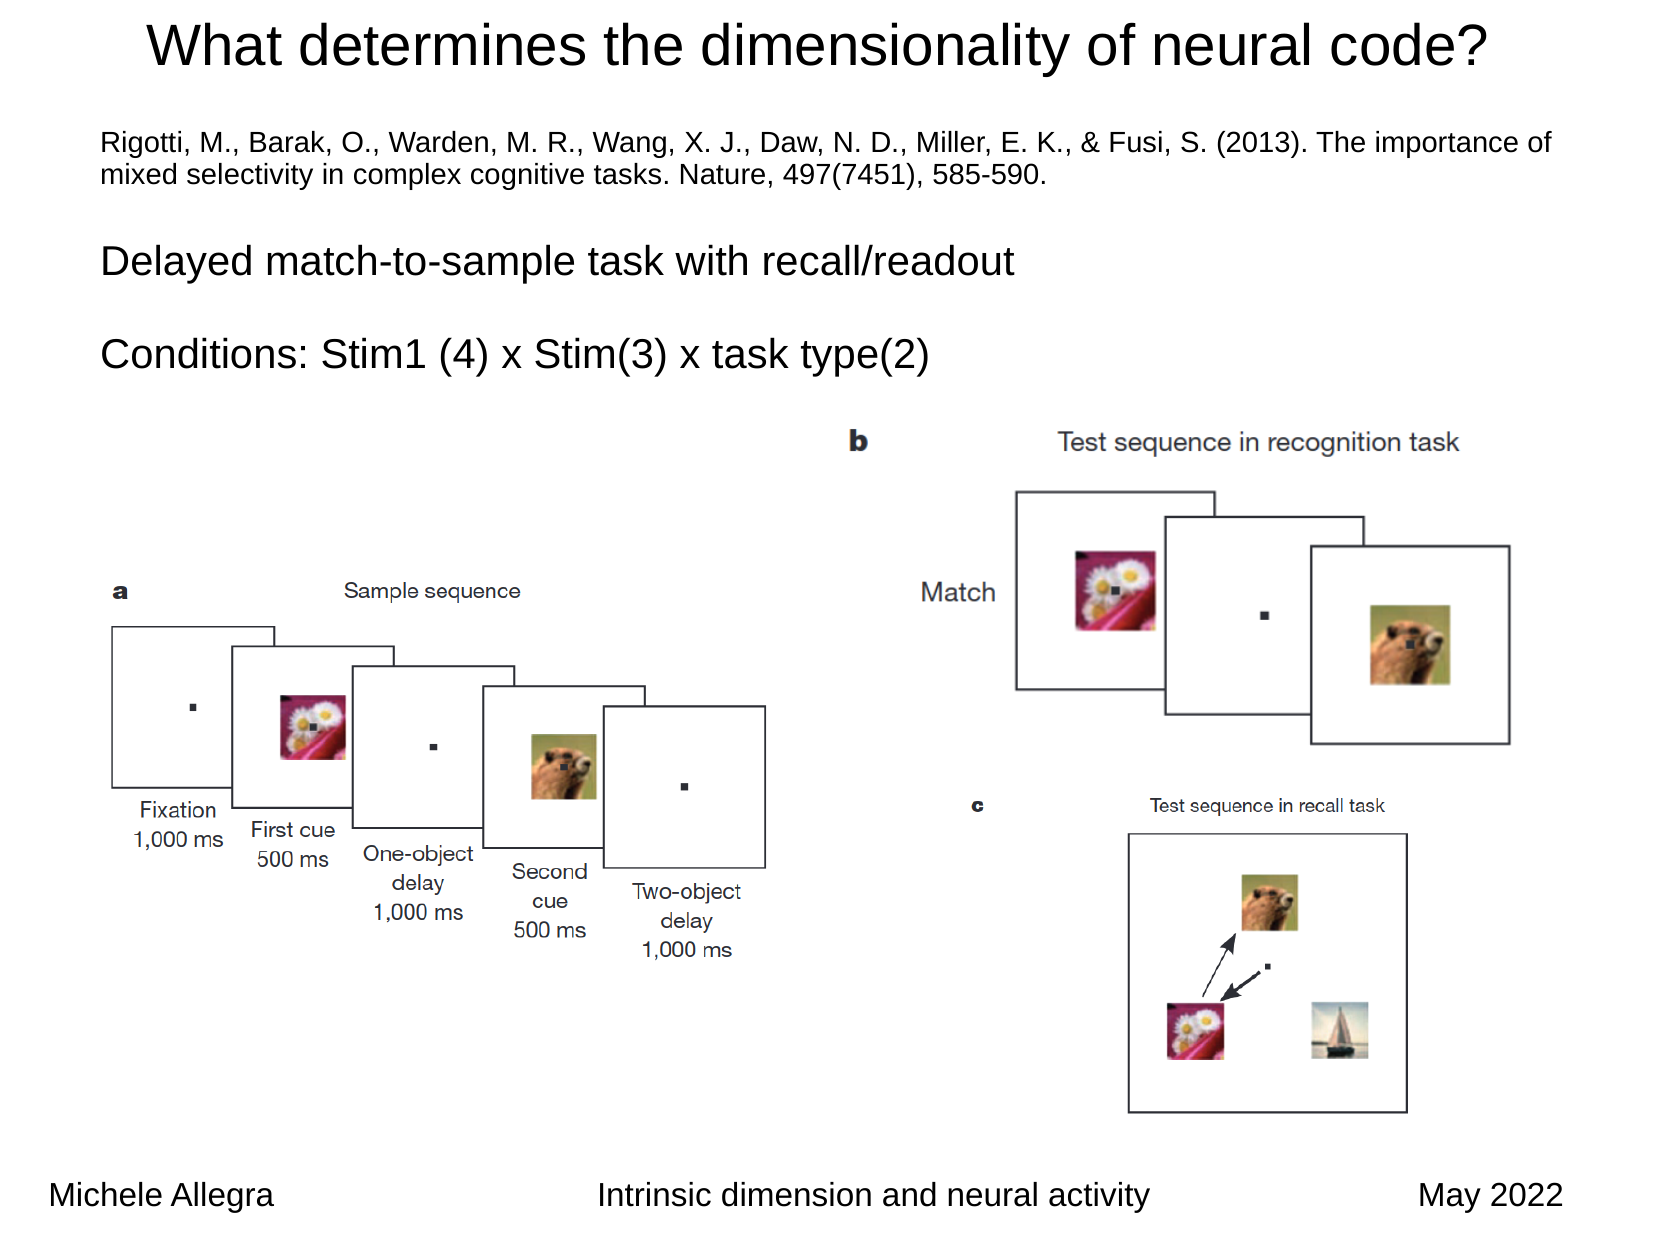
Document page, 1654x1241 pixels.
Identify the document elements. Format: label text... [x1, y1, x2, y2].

text_box Rigotti, M., Barak, O., Warden, M. R., Wang, X. J., Daw, N. D., Miller, E. K., & Fusi, S. (2013). The importance of mixed selectivity in complex cognitive tasks. Nature, 497(7451), 585-590. Delayed match-to-sample task with recall/readout Conditions: Stim1 (4) x Stim(3) x task type(2) [85, 118, 1582, 478]
picture [95, 406, 1644, 972]
text_box Michele Allegra Intrinsic dimension and neural activity May 2022 [33, 1168, 1603, 1221]
picture [947, 779, 1431, 1120]
title What determines the dimensionality of neural code? [82, 0, 1571, 96]
